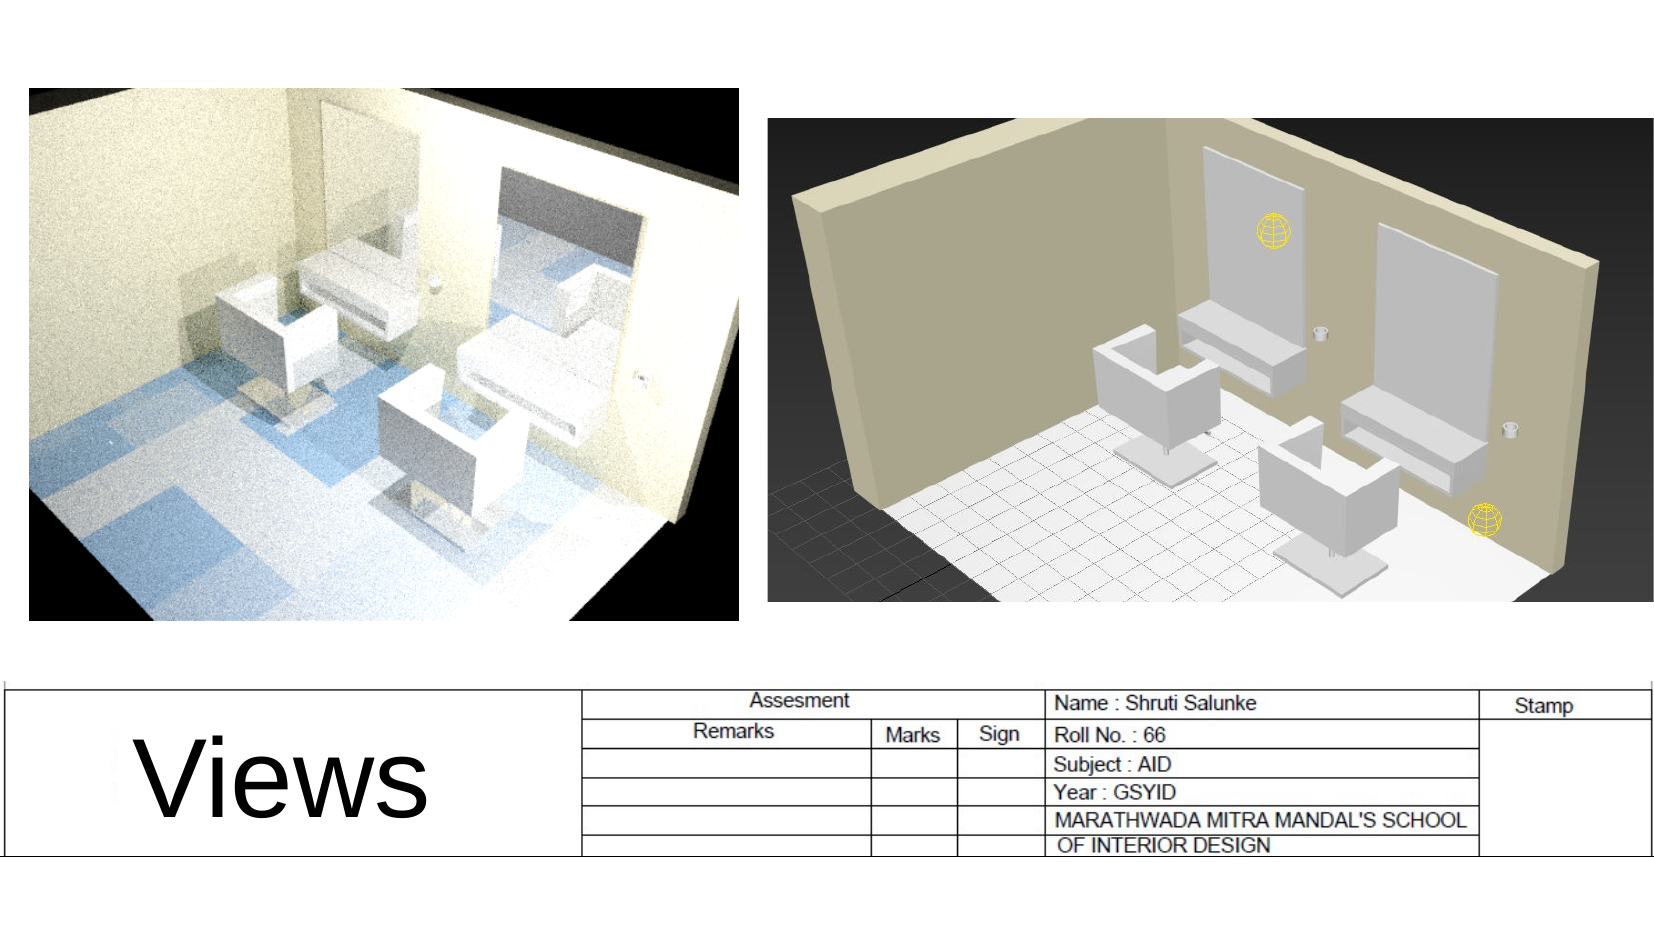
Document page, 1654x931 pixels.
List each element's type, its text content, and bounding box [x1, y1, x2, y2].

picture [0, 681, 1654, 856]
picture [767, 118, 1654, 602]
text_box Views [118, 708, 473, 849]
picture [29, 88, 739, 621]
